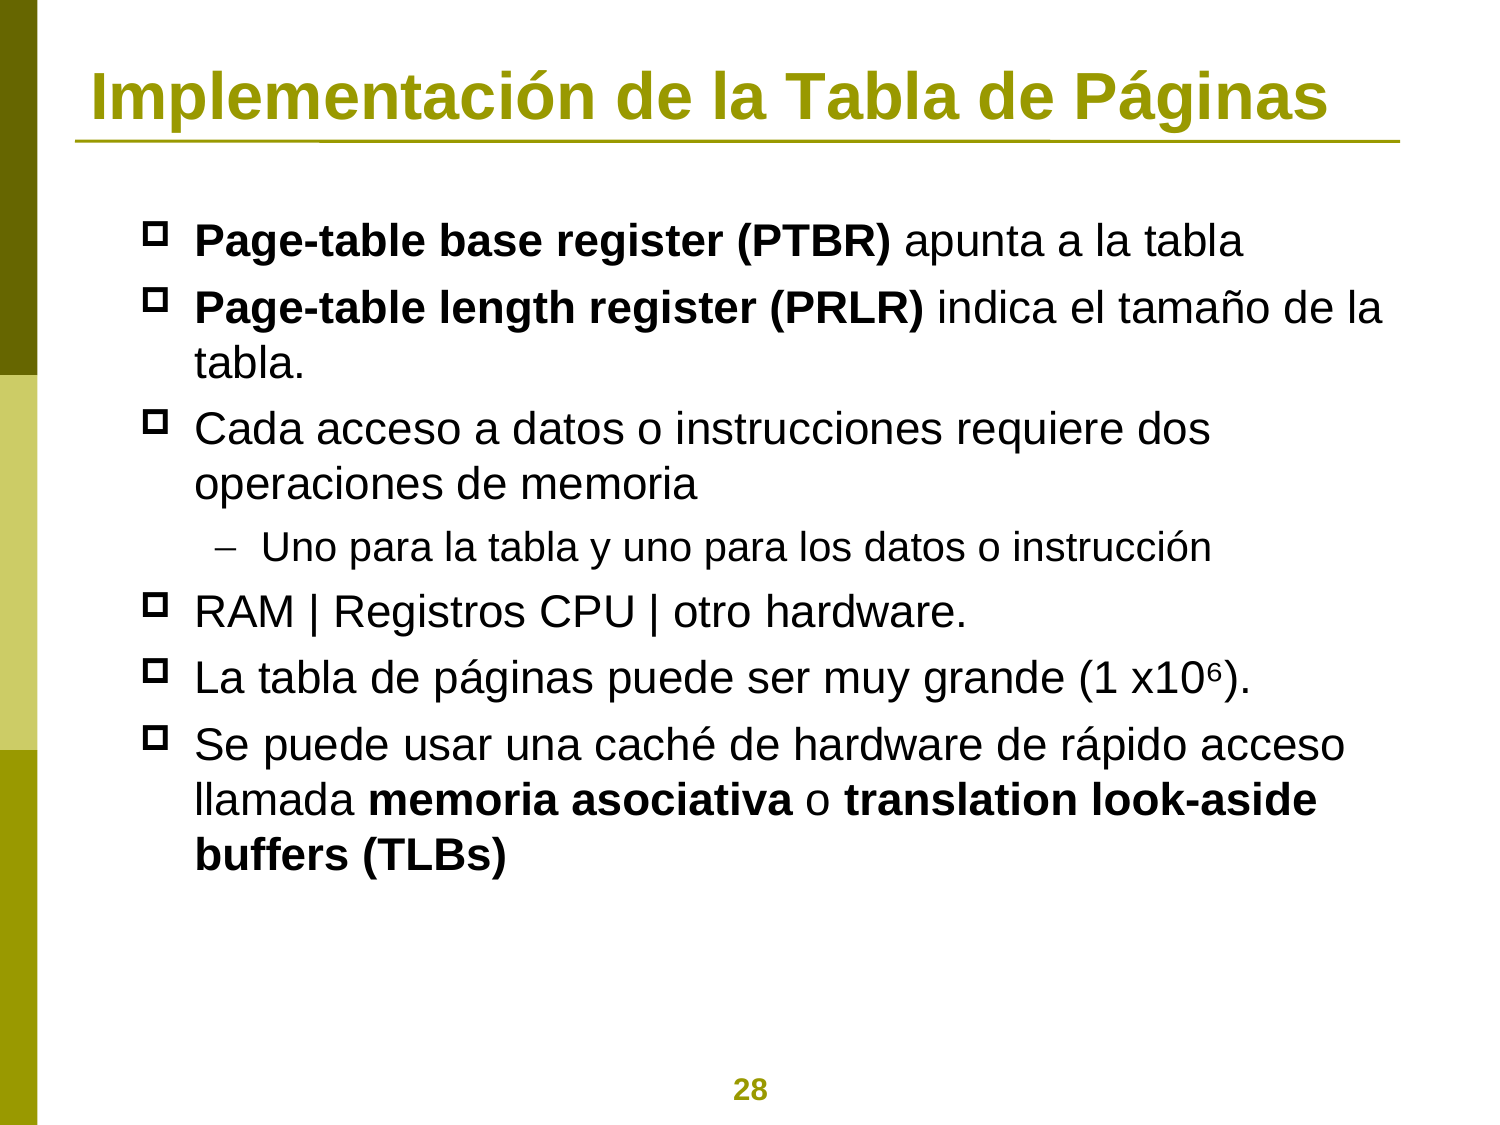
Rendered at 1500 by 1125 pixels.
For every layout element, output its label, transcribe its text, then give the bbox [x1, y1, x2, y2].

text_box Implementación de la Tabla de Páginas [75, 45, 1426, 141]
text_box Page-table base register (PTBR) apunta a la tabla Page-table length register (PRLR) indica el tamaño de la tabla. Cada acceso a datos o instrucciones requiere dos operaciones de memoria Uno para la tabla y uno para los datos o instrucción RAM | Registros CPU | otro hardware. La tabla de páginas puede ser muy grande (1 x10⁶). Se puede usar una caché de hardware de rápido acceso llamada memoria asociativa o translation look-aside buffers (TLBs) [124, 203, 1436, 1019]
